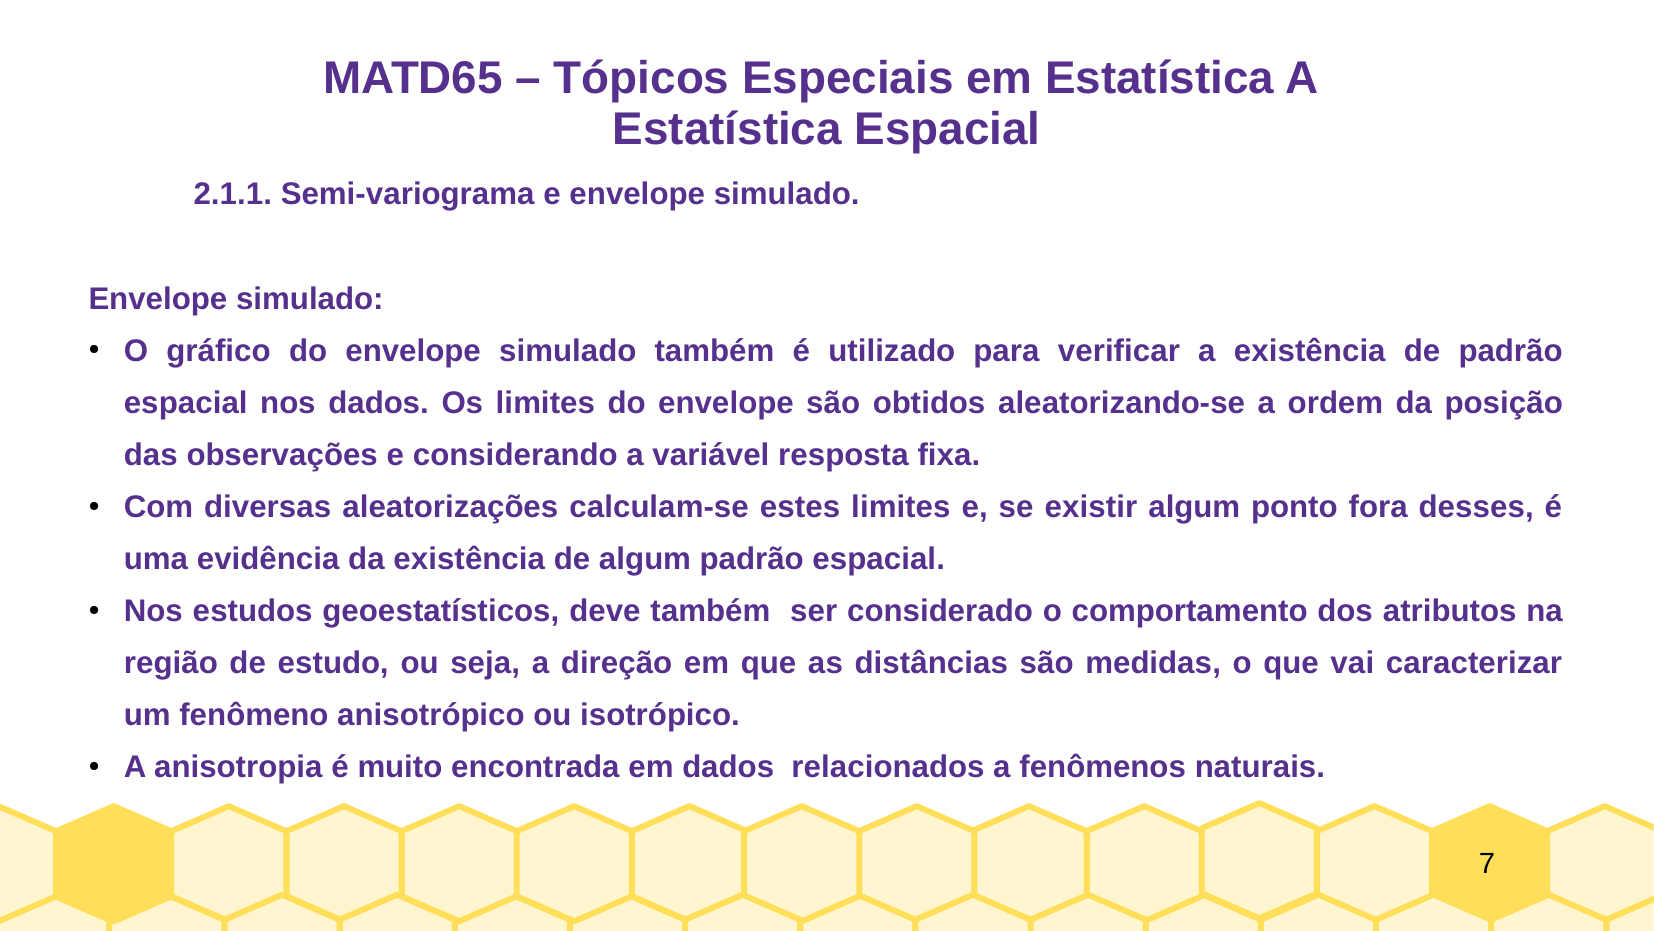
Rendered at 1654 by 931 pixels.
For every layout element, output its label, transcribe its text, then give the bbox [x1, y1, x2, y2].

title MATD65 – Tópicos Especiais em Estatística A Estatística Espacial [88, 29, 1565, 159]
list 2.1.1. Semi-variograma e envelope simulado. Envelope simulado: O gráfico do envelope simulado também é utilizado para verificar a existência de padrão espacial nos dados. Os limites do envelope são obtidos aleatorizando-se a ordem da posição das observações e considerando a variável resposta fixa. Com diversas aleatorizações calculam-se estes limites e, se existir algum ponto fora desses, é uma evidência da existência de algum padrão espacial. Nos estudos geoestatísticos, deve também ser considerado o comportamento dos atributos na região de estudo, ou seja, a direção em que as distâncias são medidas, o que vai caracterizar um fenômeno anisotrópico ou isotrópico. A anisotropia é muito encontrada em dados relacionados a fenômenos naturais. [88, 159, 1565, 837]
chart [772, 438, 891, 498]
